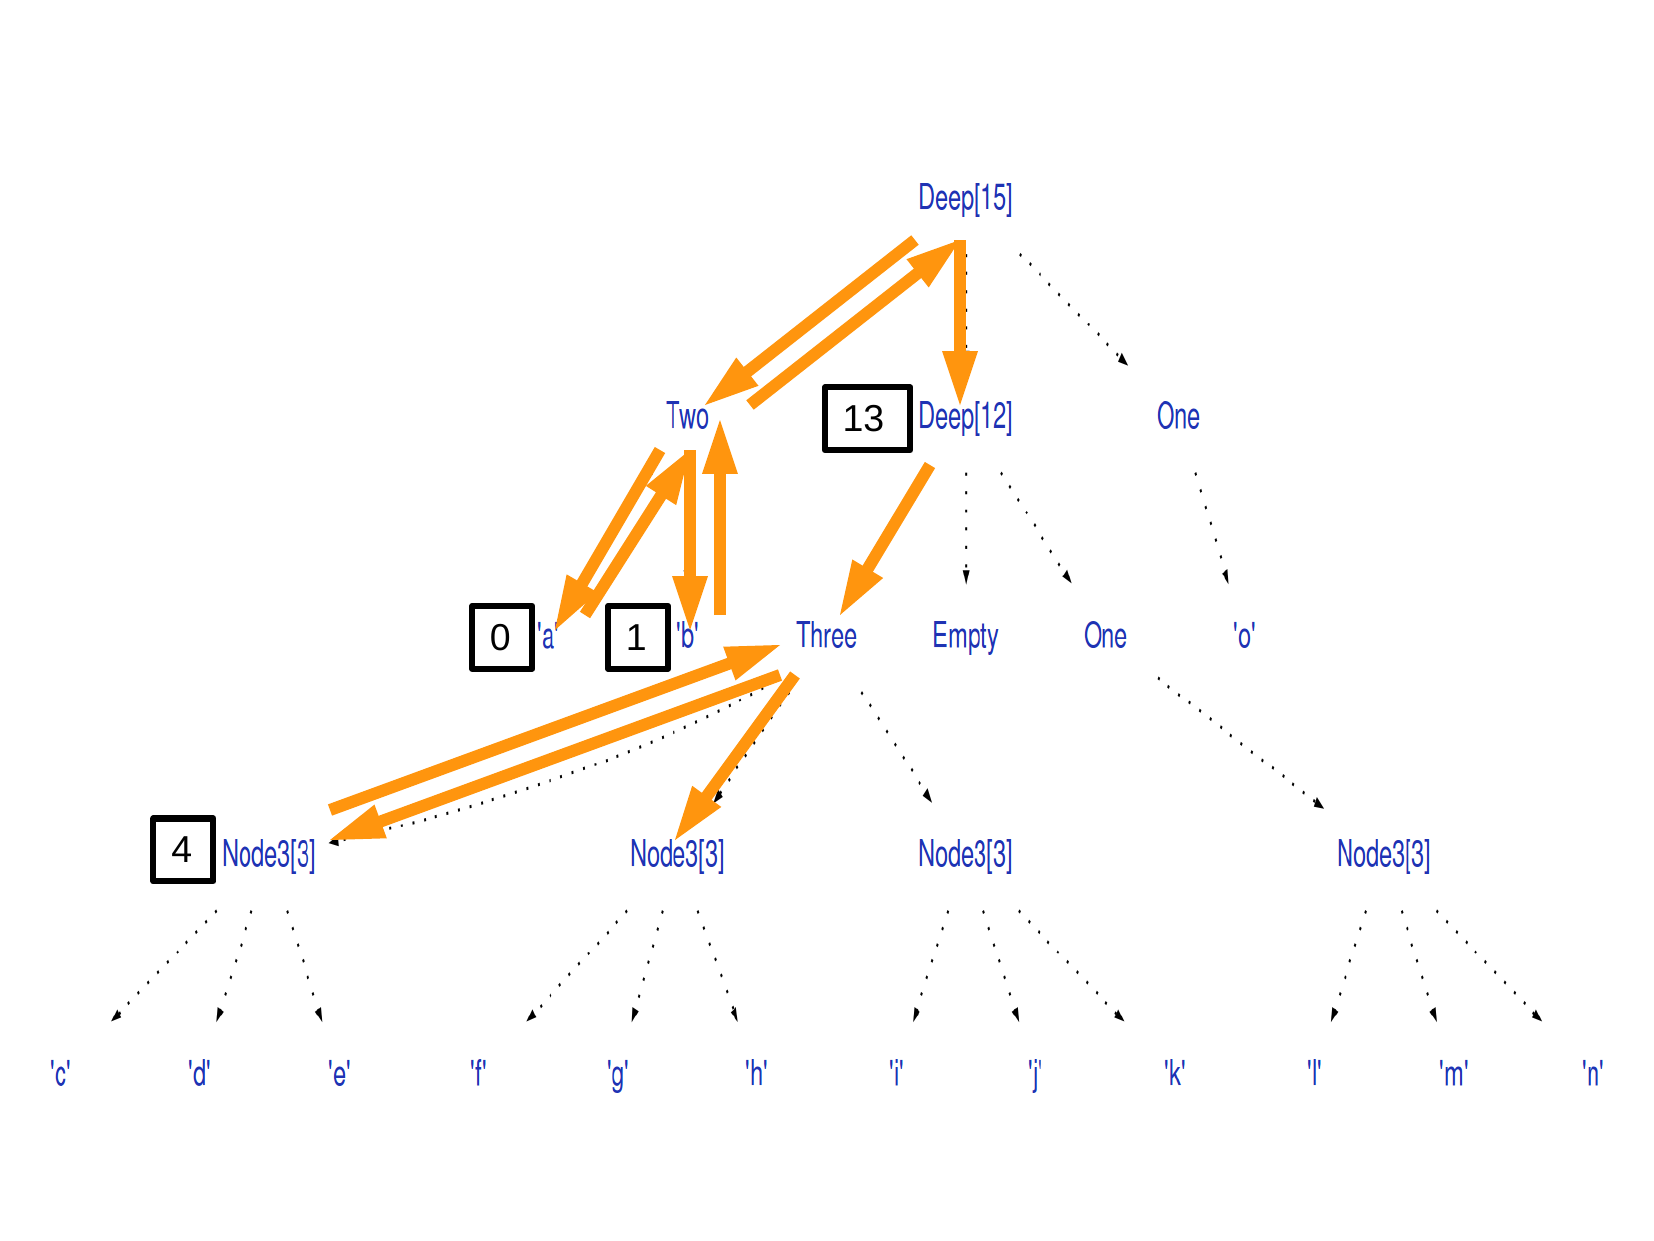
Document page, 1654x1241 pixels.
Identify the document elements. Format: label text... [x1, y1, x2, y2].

picture [0, 135, 1653, 1141]
text_box 4 [153, 818, 214, 882]
text_box 0 [472, 605, 533, 669]
text_box 1 [608, 605, 669, 669]
text_box 13 [825, 387, 911, 451]
